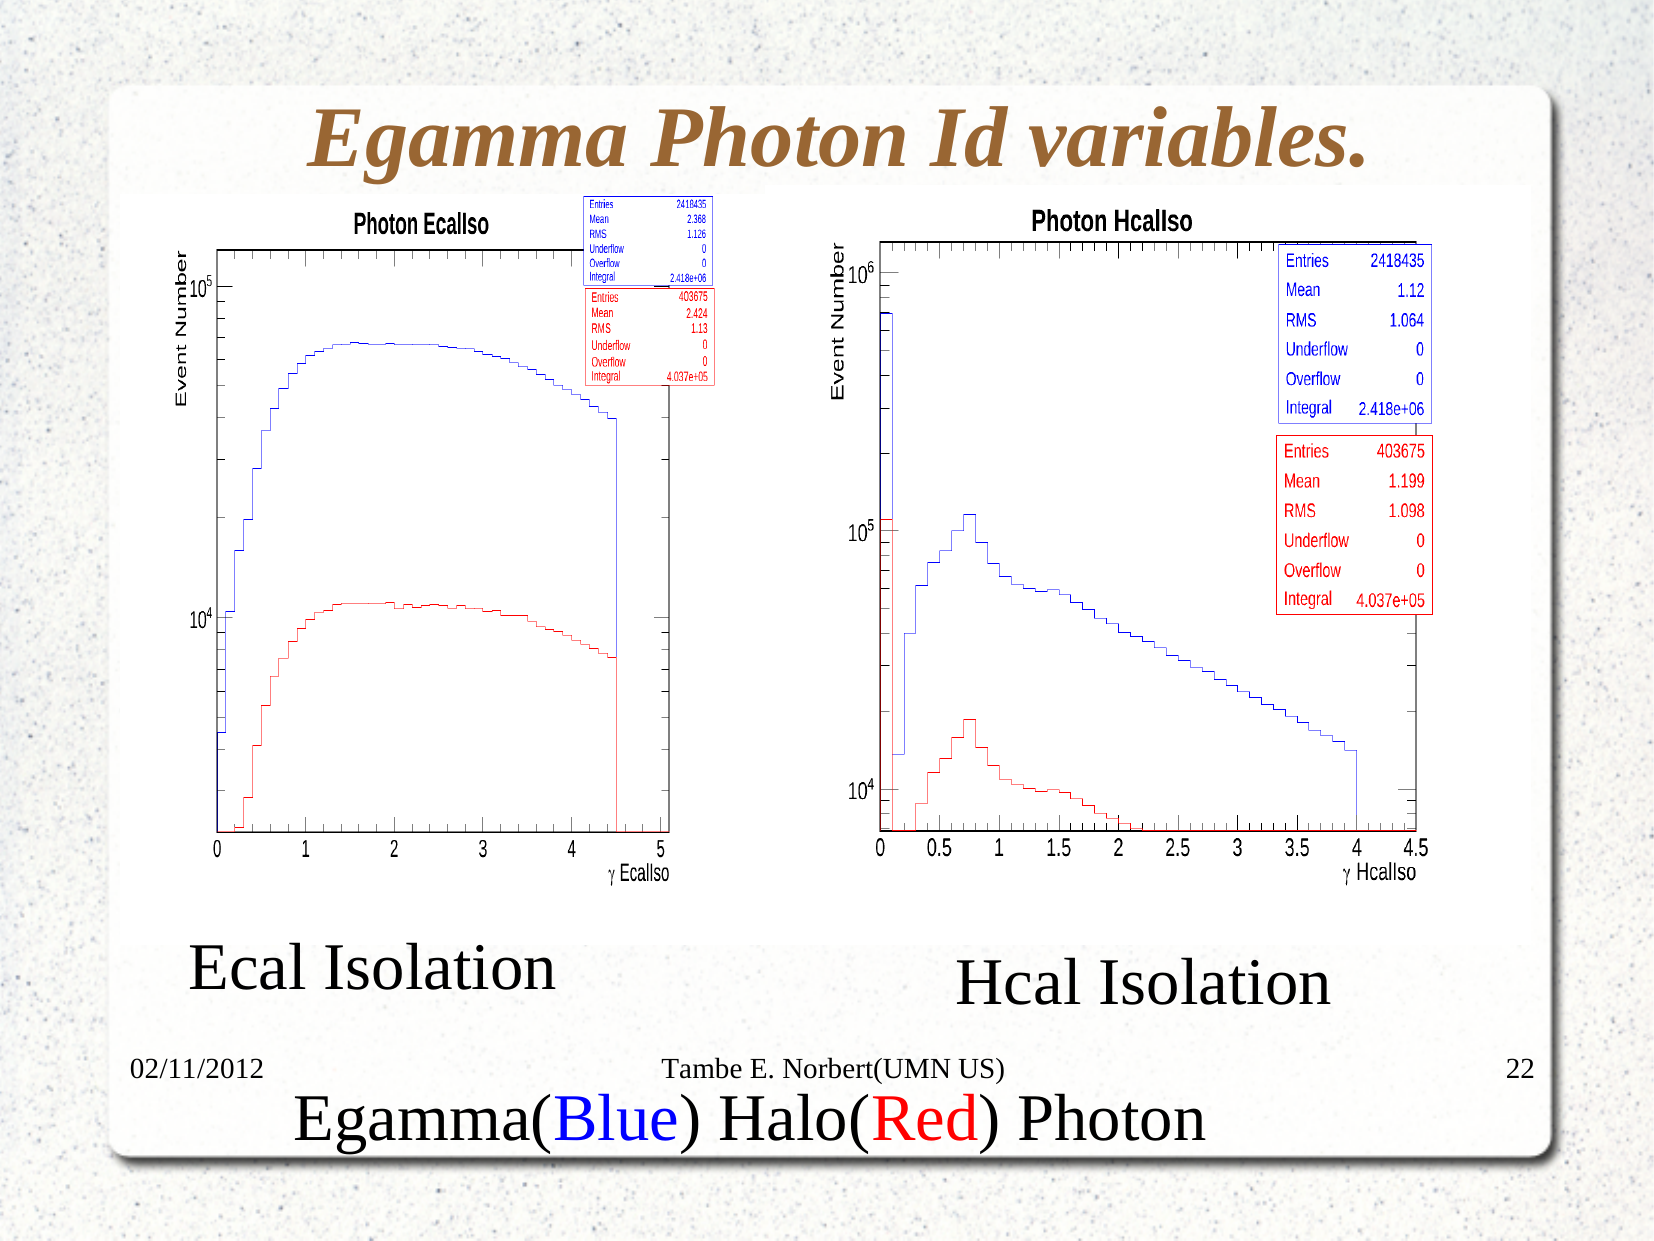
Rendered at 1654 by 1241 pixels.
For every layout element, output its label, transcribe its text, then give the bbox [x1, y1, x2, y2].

list Ecal Isolation [117, 930, 646, 1005]
list Egamma(Blue) Halo(Red) Photon [222, 1080, 1291, 1156]
title Egamma Photon Id variables. [270, 90, 1411, 186]
list Hcal Isolation [885, 945, 1413, 1020]
picture [0, 0, 1654, 1241]
